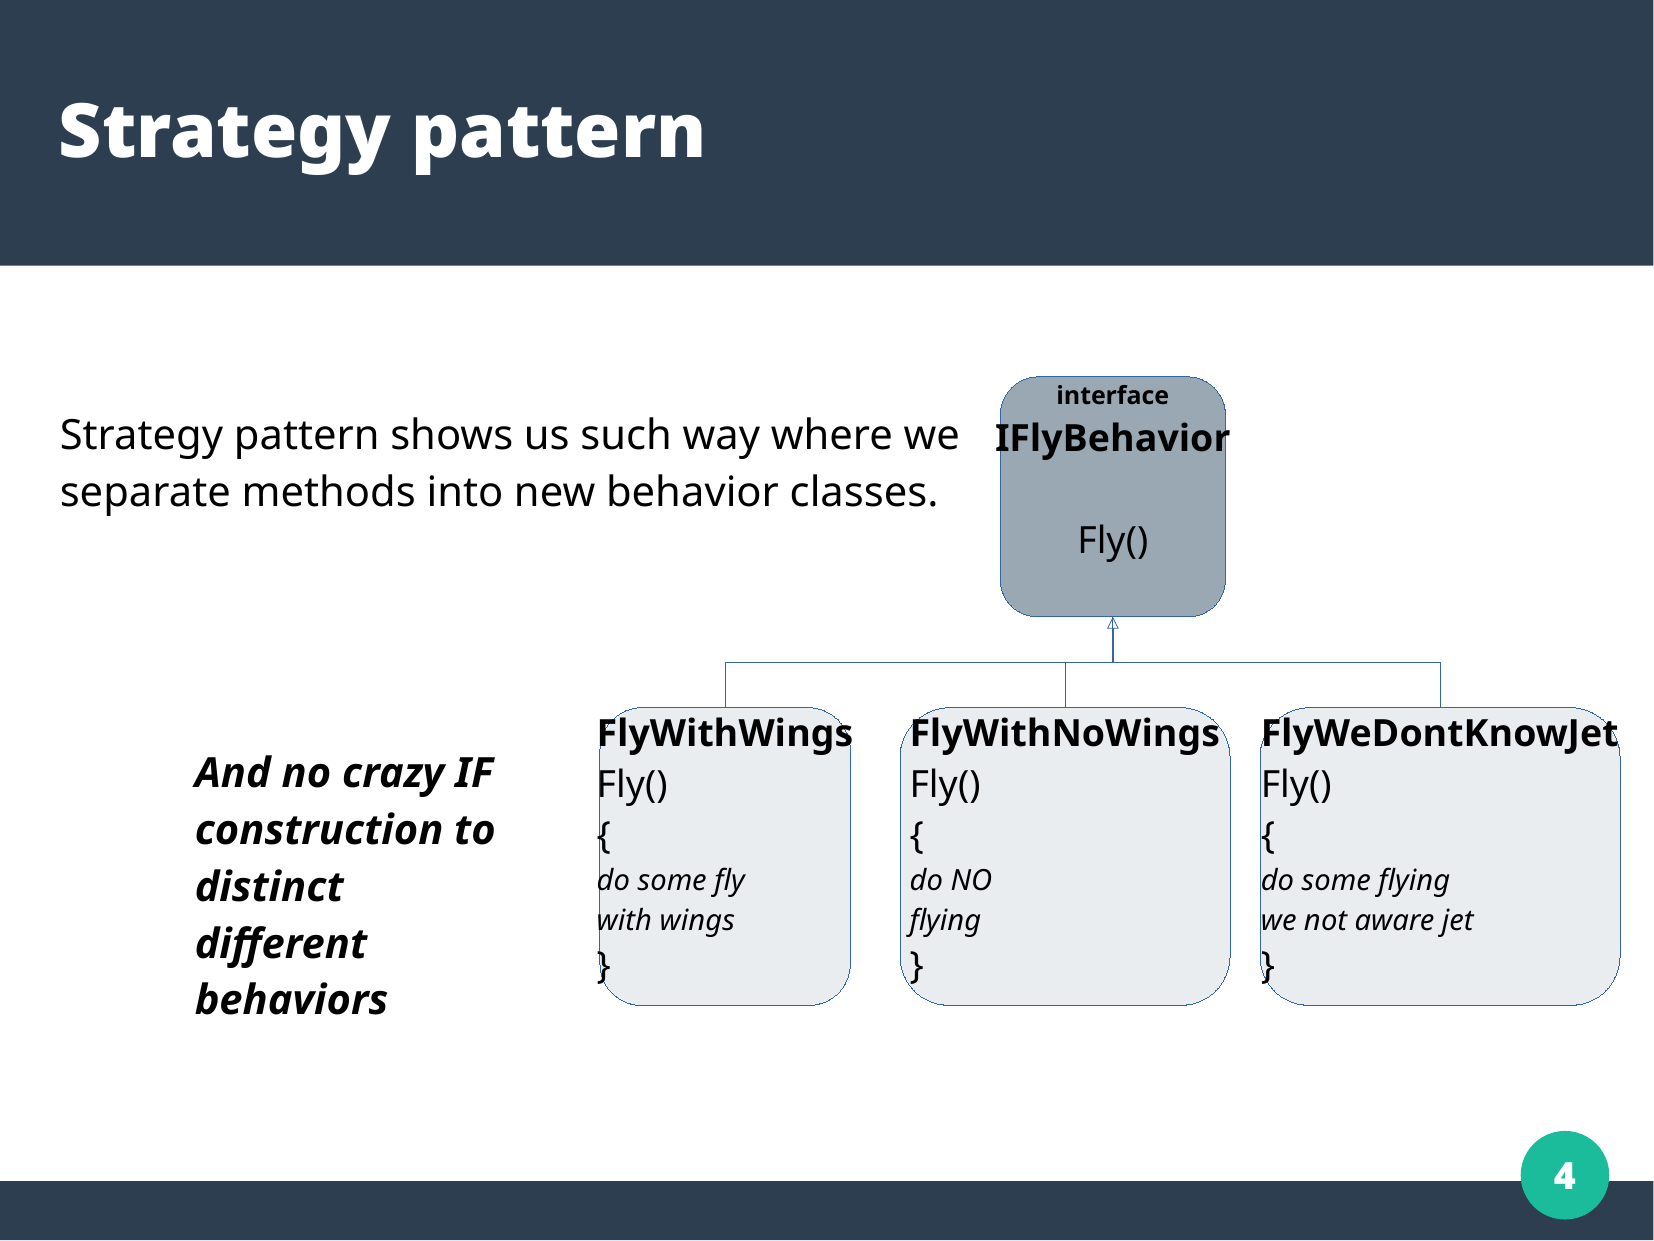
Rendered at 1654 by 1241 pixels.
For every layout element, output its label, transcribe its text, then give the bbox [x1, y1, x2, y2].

text_box FlyWithNoWings Fly() { do NO flying } [900, 707, 1231, 1006]
text_box interface IFlyBehavior Fly() [1000, 376, 1226, 617]
text_box Strategy pattern shows us such way where we separate methods into new behavior classes. [45, 397, 976, 571]
text_box FlyWeDontKnowJet Fly() { do some flying we not aware jet } [1260, 707, 1621, 1006]
text_box And no crazy IF construction to distinct different behaviors [180, 735, 541, 960]
title Strategy pattern [59, 49, 1595, 207]
text_box FlyWithWings Fly() { do some fly with wings } [599, 707, 851, 1006]
